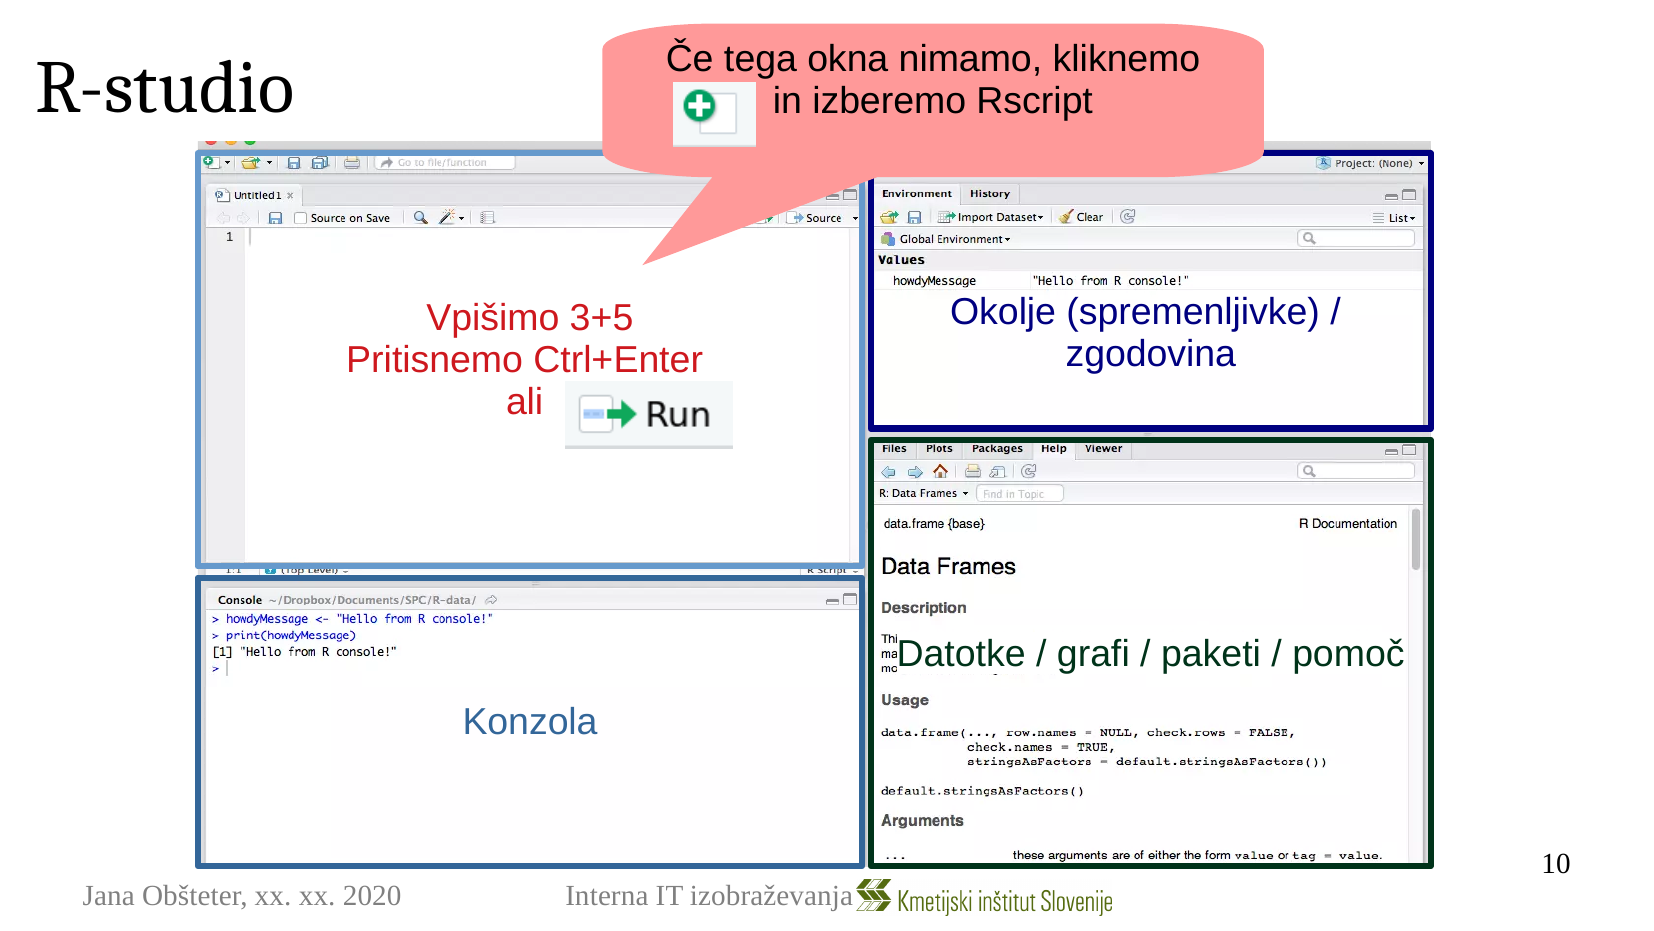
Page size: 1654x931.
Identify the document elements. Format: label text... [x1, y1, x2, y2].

picture [565, 381, 733, 449]
text_box Konzola [197, 577, 863, 866]
text_box Če tega okna nimamo, kliknemo in izberemo Rscript [602, 23, 1264, 266]
picture [856, 879, 1112, 916]
picture [197, 181, 1431, 867]
text_box Vpišimo 3+5 Pritisnemo Ctrl+Enter ali [197, 153, 863, 567]
picture [197, 141, 602, 153]
picture [673, 82, 756, 147]
text_box Datotke / grafi / paketi / pomoč [870, 440, 1431, 866]
text_box Okolje (spremenljivke) / zgodovina [870, 153, 1431, 429]
title R-studio [35, 21, 1524, 154]
picture [1264, 141, 1431, 153]
